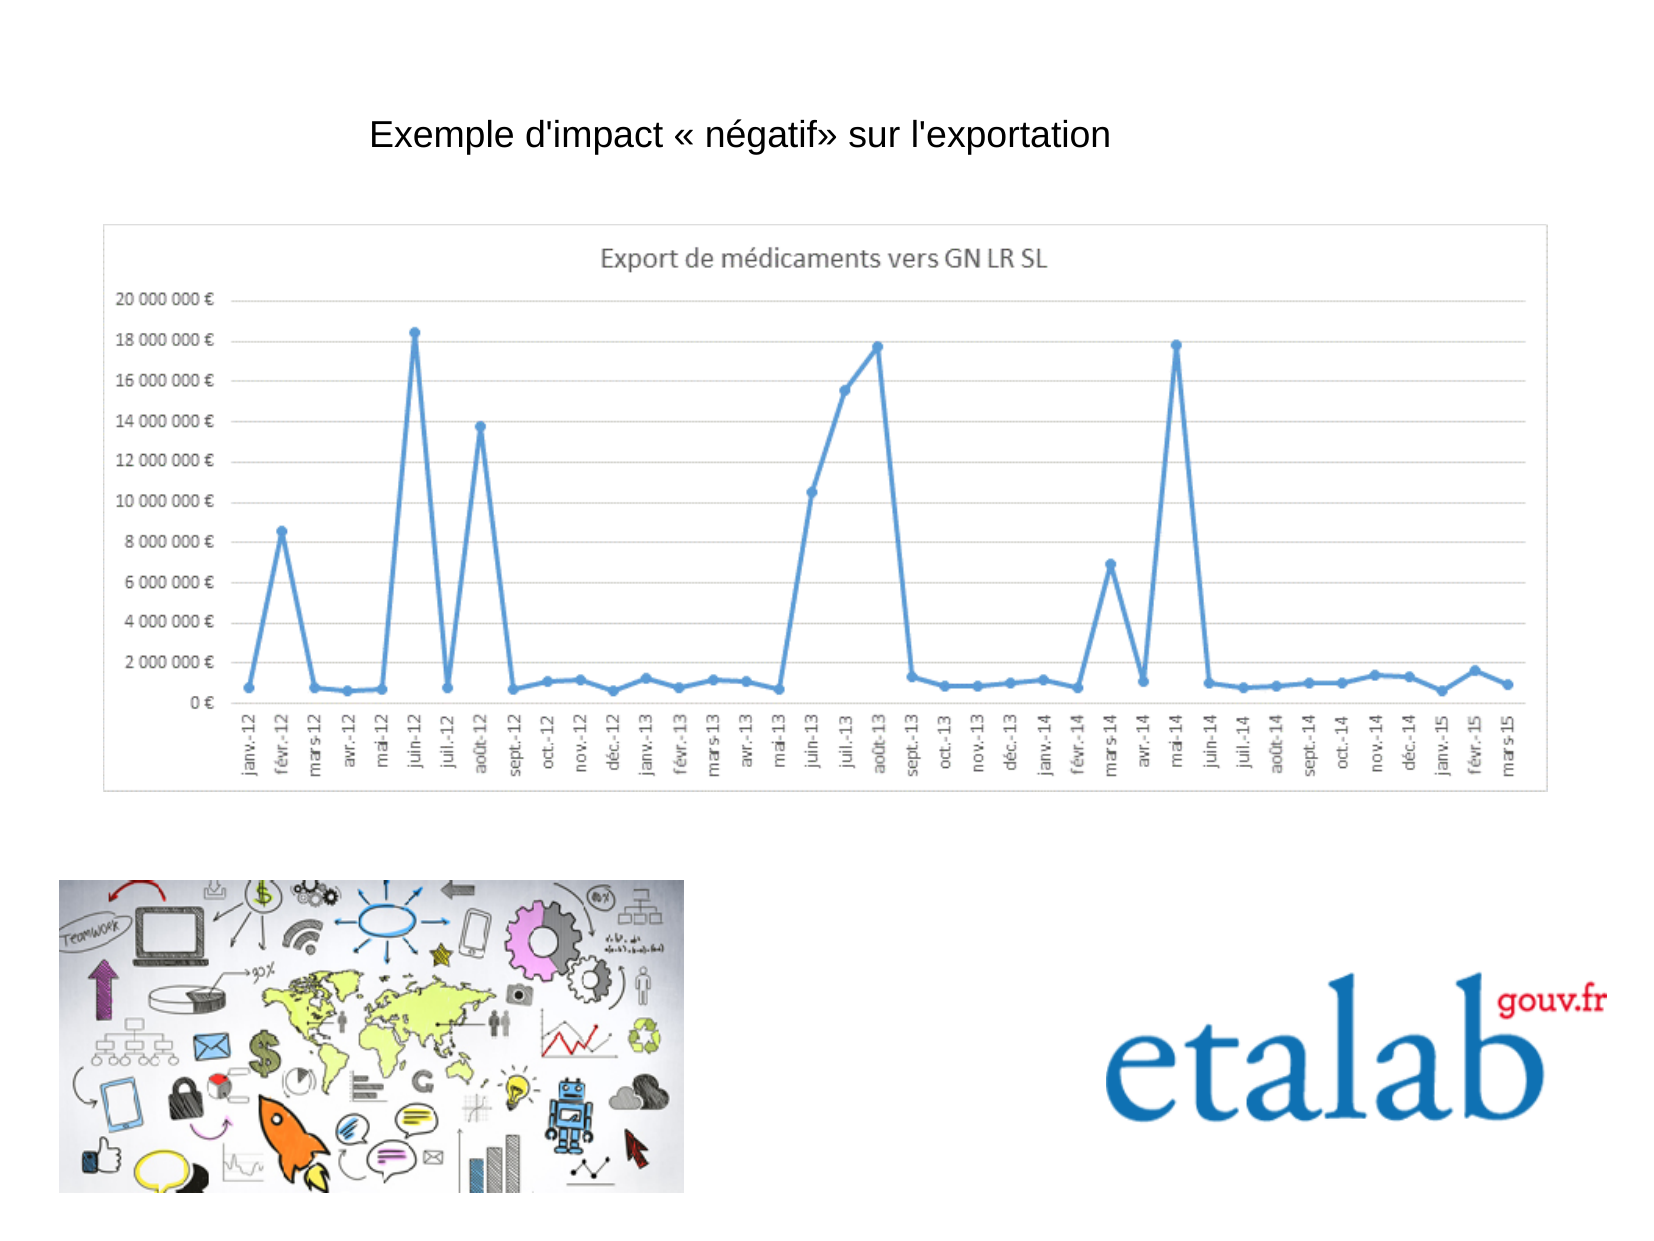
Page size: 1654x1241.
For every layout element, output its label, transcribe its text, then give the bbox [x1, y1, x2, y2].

text_box Exemple d'impact « négatif» sur l'exportation [354, 106, 1276, 164]
picture [1106, 885, 1607, 1199]
picture [103, 224, 1548, 792]
picture [59, 880, 684, 1193]
